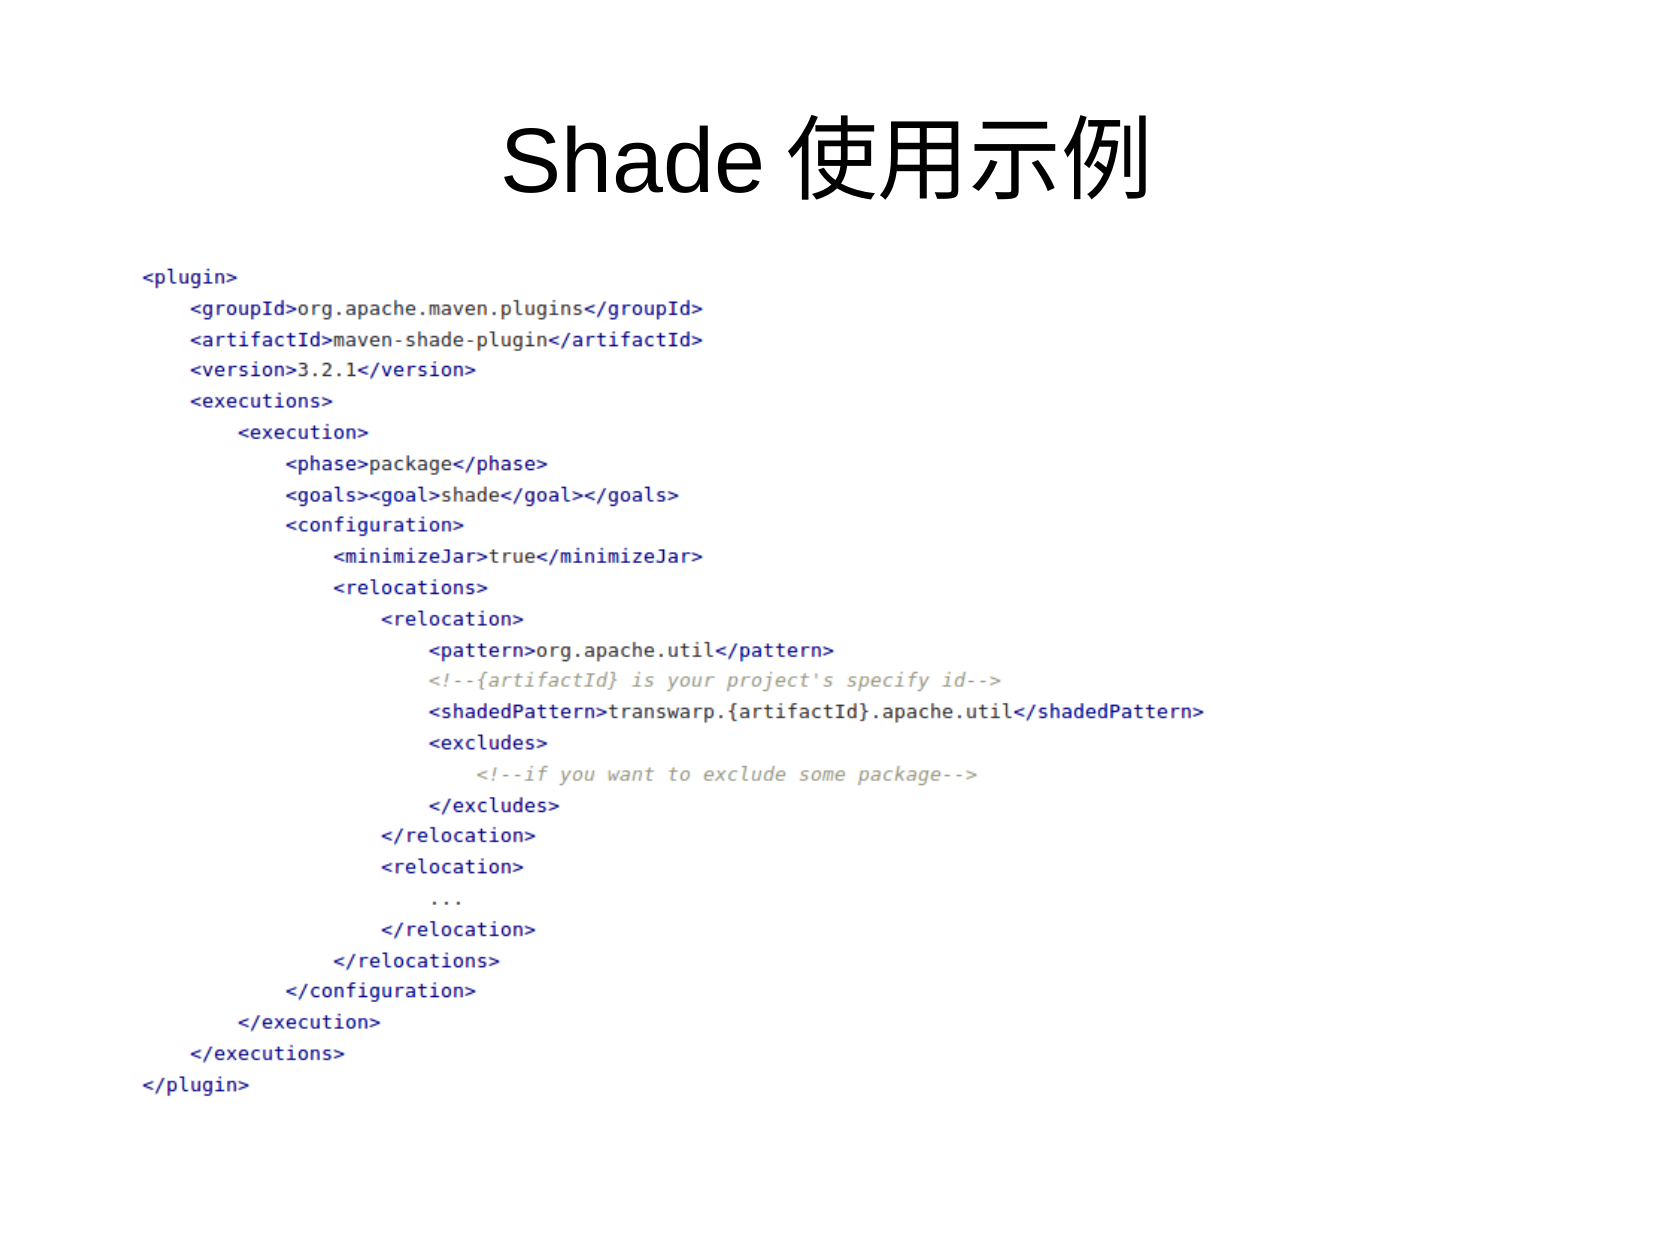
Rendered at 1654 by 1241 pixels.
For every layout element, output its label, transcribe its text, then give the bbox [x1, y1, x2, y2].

title Shade使用示例 [82, 49, 1571, 257]
picture [129, 254, 1291, 1111]
